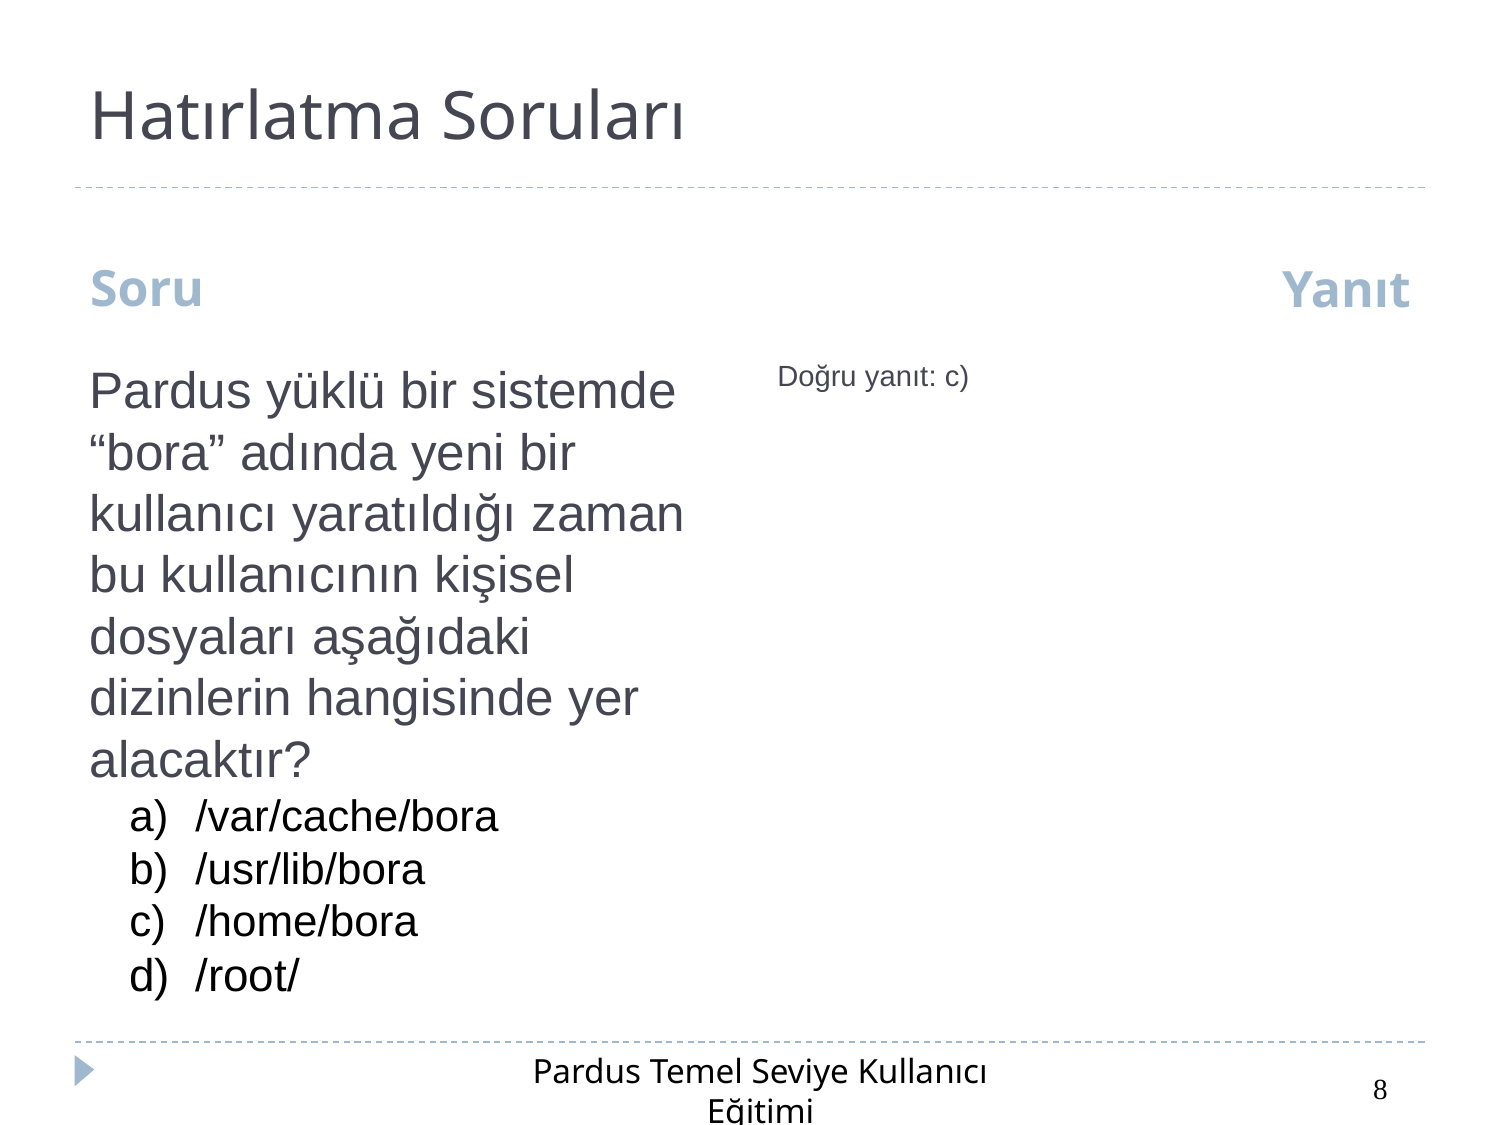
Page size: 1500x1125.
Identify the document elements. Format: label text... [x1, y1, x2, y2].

list Soru [75, 210, 738, 324]
list Yanıt [762, 212, 1426, 325]
list Doğru yanıt: c) [762, 350, 1425, 1013]
list Pardus yüklü bir sistemde “bora” adında yeni bir kullanıcı yaratıldığı zaman bu kullanıcının kişisel dosyaları aşağıdaki dizinlerin hangisinde yer alacaktır? /var/cache/bora /usr/lib/bora /home/bora /root/ [75, 350, 738, 1013]
title Hatırlatma Soruları [75, 37, 1425, 188]
